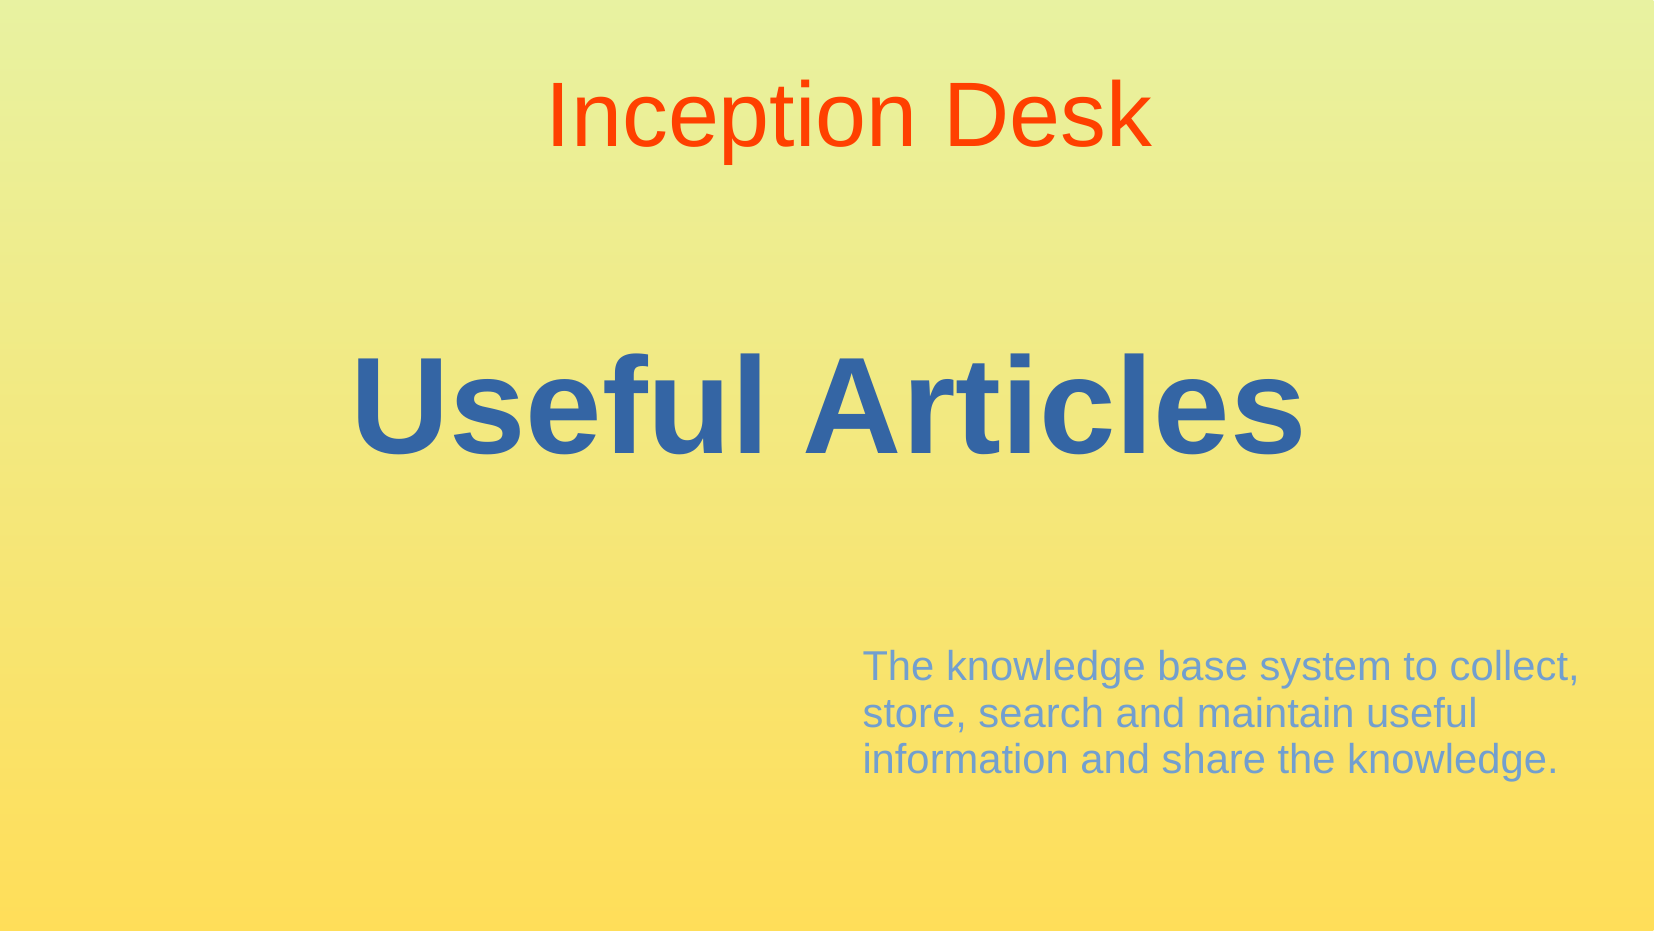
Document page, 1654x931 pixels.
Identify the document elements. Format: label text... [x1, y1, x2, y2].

title Inception Desk [82, 37, 1571, 193]
list Useful Articles [82, 225, 1576, 601]
list The knowledge base system to collect, store, search and maintain useful information and share the knowledge. [862, 562, 1589, 863]
